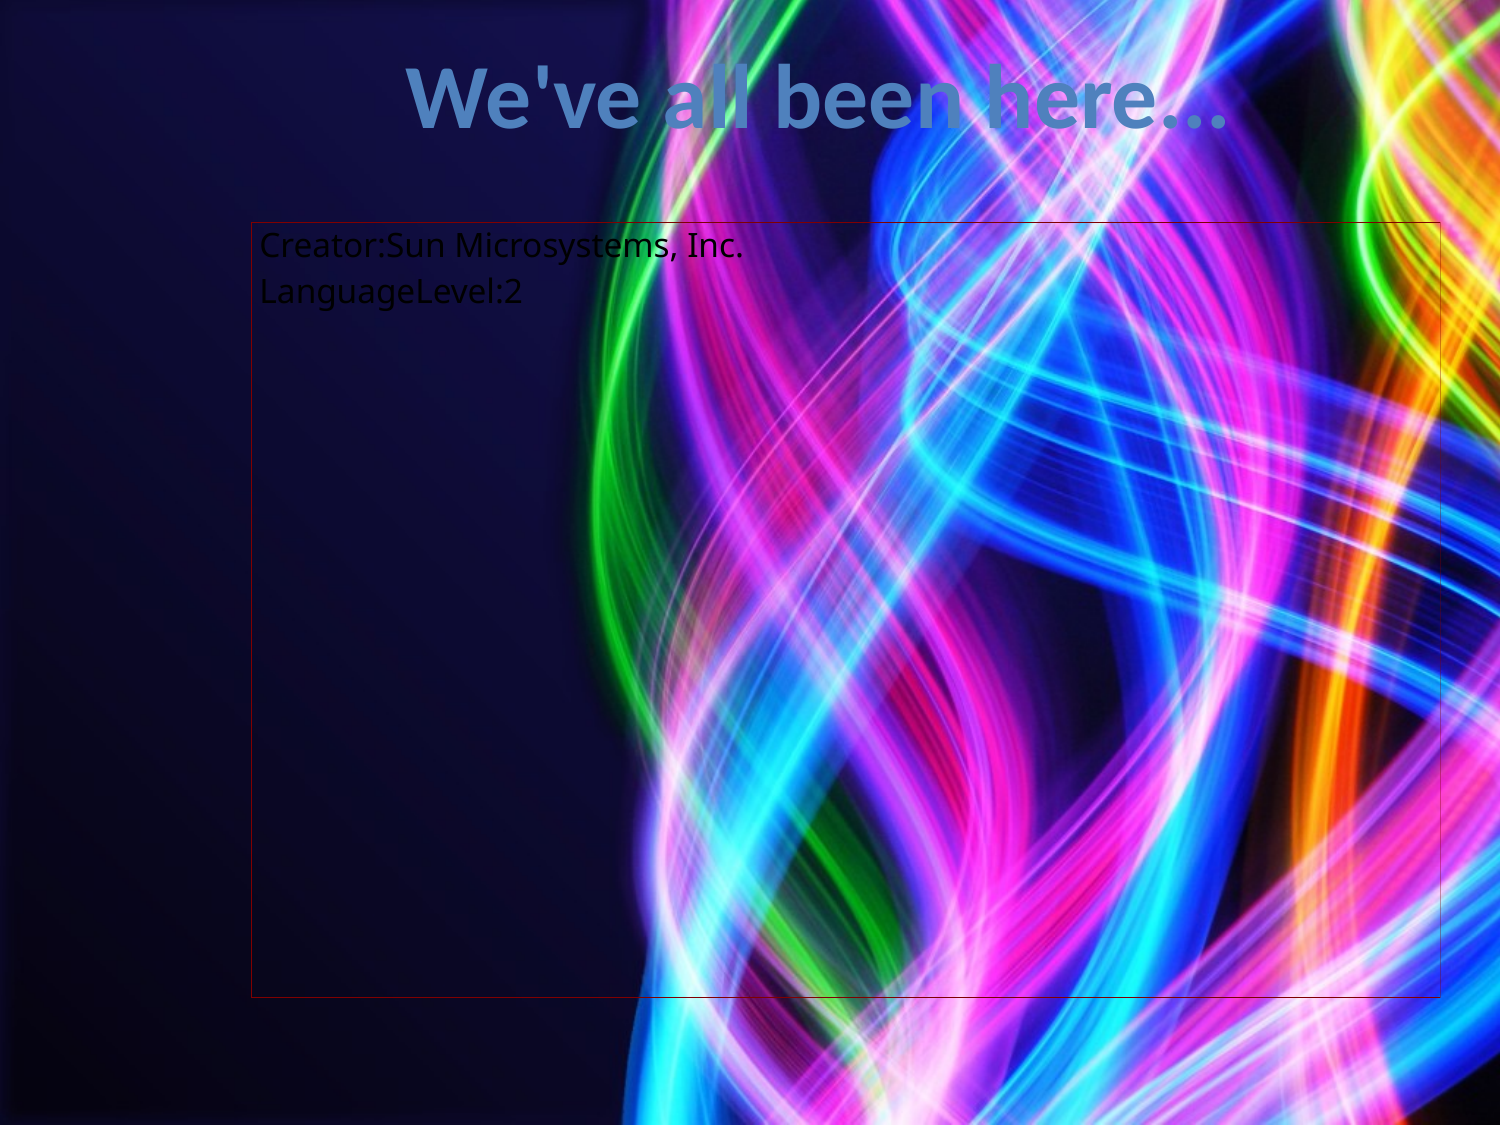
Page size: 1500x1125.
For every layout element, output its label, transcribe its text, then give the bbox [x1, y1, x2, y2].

title We've all been here... [213, 9, 1425, 201]
picture [0, 0, 1500, 1125]
